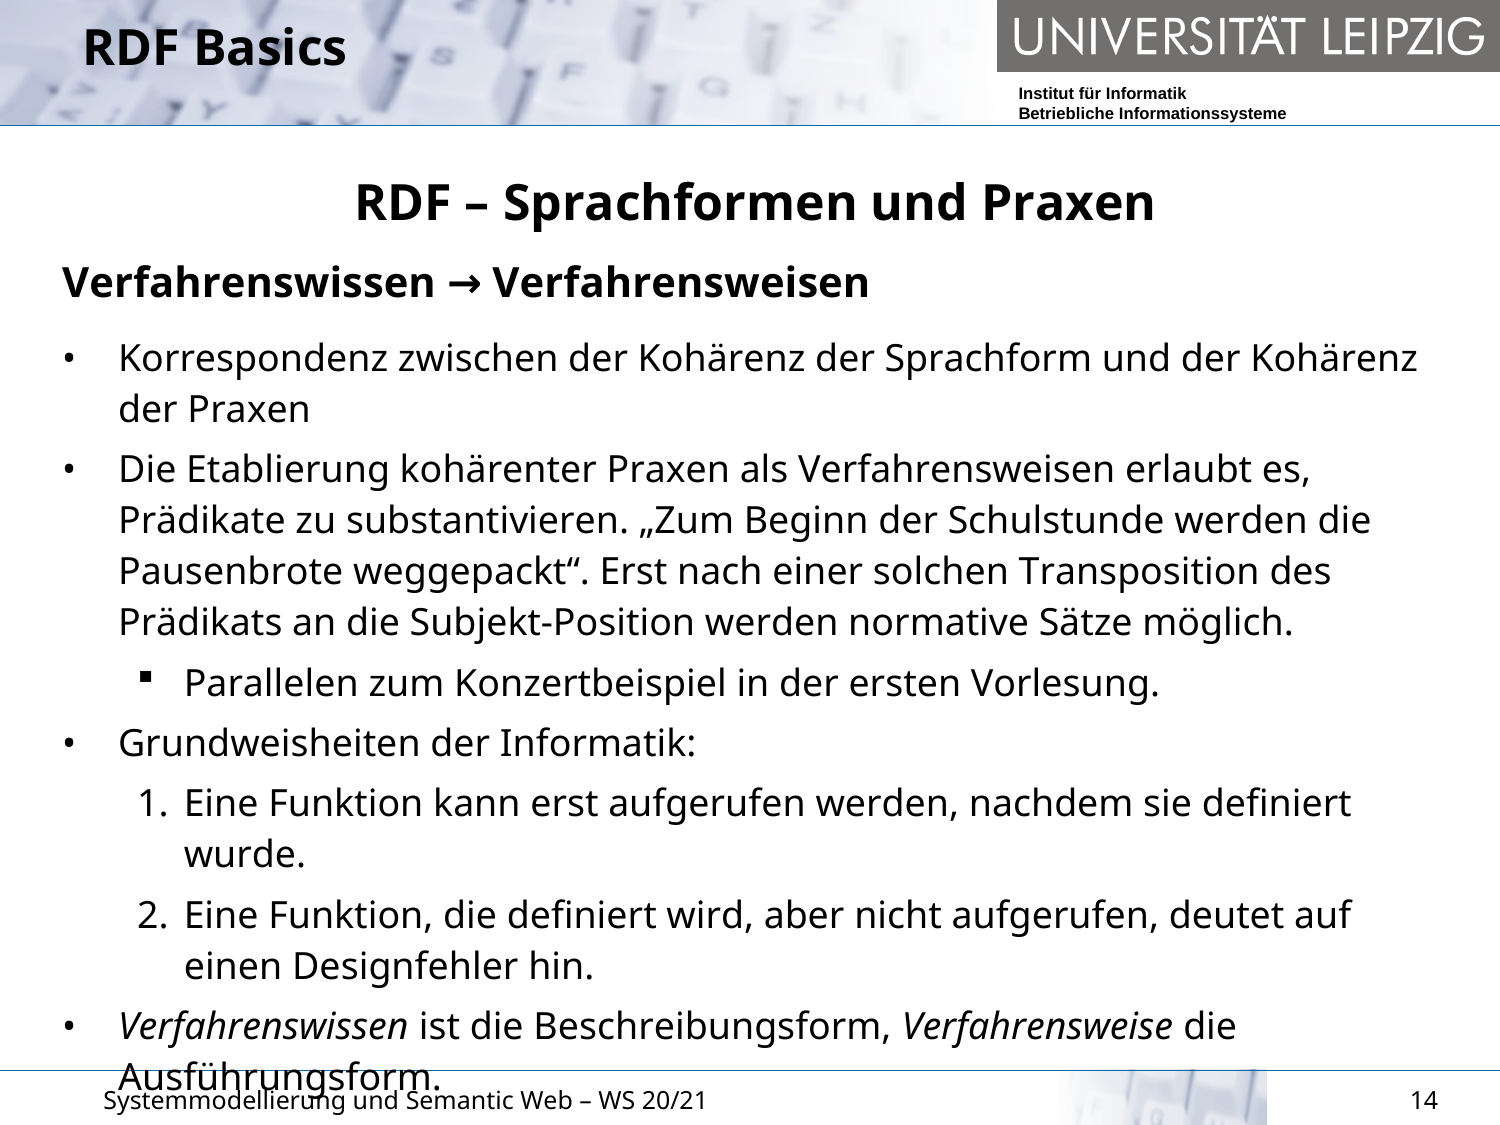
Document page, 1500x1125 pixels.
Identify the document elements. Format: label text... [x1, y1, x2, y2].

picture [0, 0, 1500, 125]
picture [1057, 1071, 1267, 1125]
list RDF – Sprachformen und Praxen Verfahrenswissen → Verfahrensweisen Korrespondenz zwischen der Kohärenz der Sprachform und der Kohärenz der Praxen Die Etablierung kohärenter Praxen als Verfahrensweisen erlaubt es, Prädikate zu substantivieren. „Zum Beginn der Schulstunde werden die Pausenbrote weggepackt“. Erst nach einer solchen Transposition des Prädikats an die Subjekt-Position werden normative Sätze möglich. Parallelen zum Konzertbeispiel in der ersten Vorlesung. Grundweisheiten der Informatik: Eine Funktion kann erst aufgerufen werden, nachdem sie definiert wurde. Eine Funktion, die definiert wird, aber nicht aufgerufen, deutet auf einen Designfehler hin. Verfahrenswissen ist die Beschreibungsform, Verfahrensweise die Ausführungsform. [47, 159, 1465, 1064]
text_box RDF Basics [68, 7, 363, 84]
